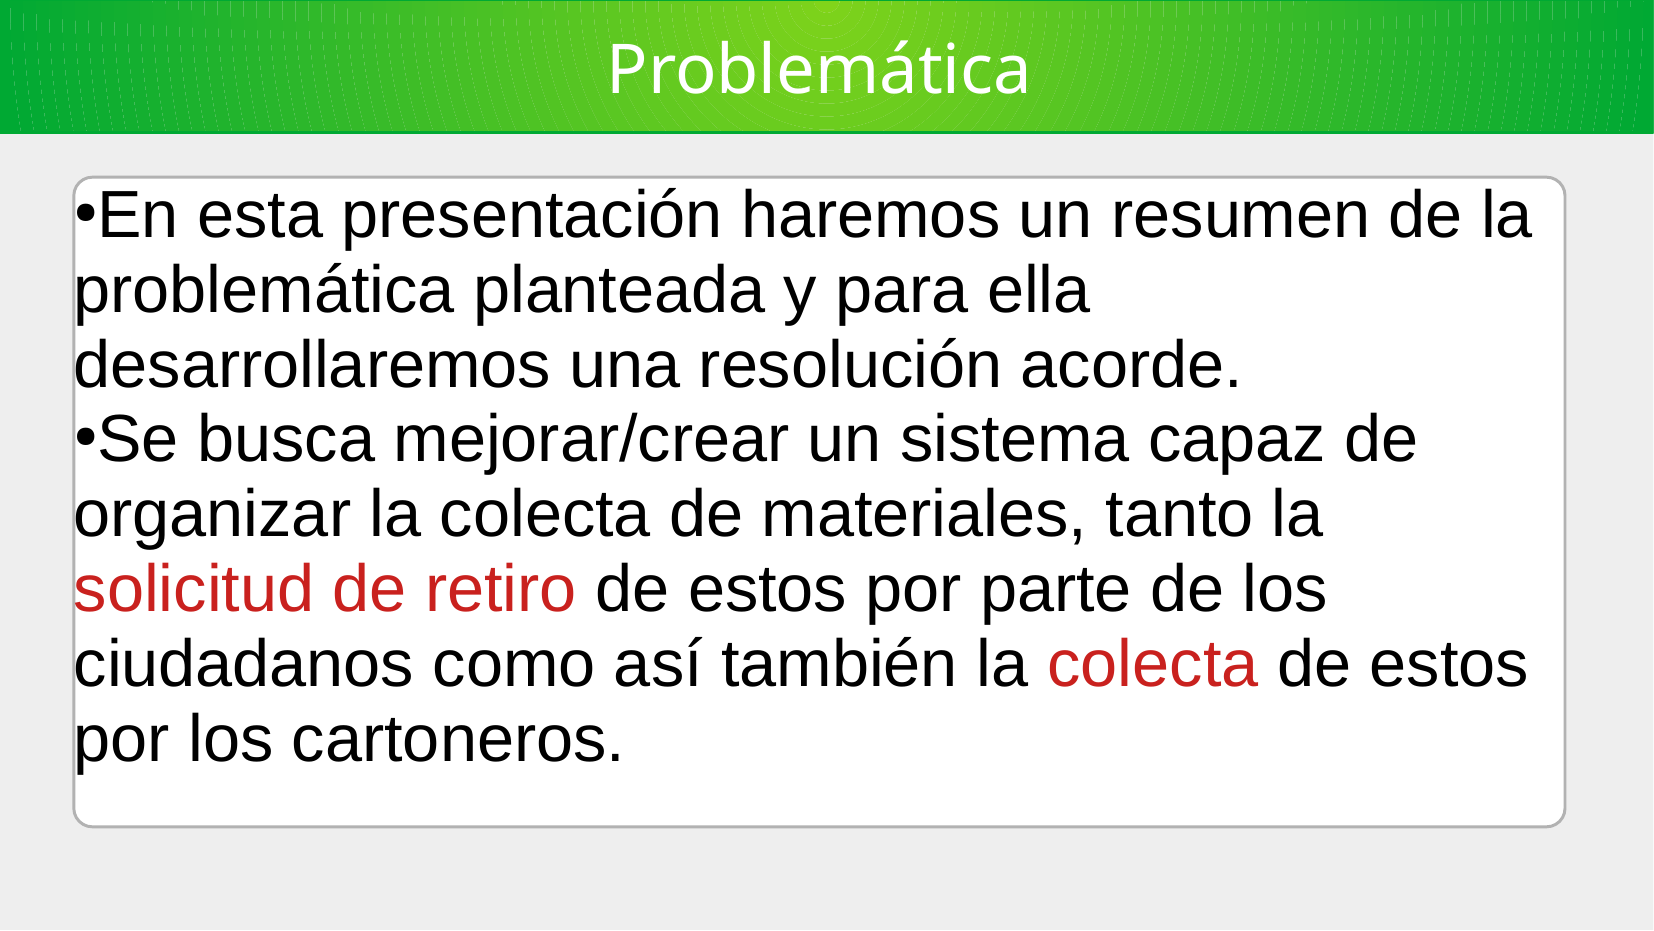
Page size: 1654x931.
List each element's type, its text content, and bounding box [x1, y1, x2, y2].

title Problemática [73, 14, 1565, 119]
subtitle En esta presentación haremos un resumen de la problemática planteada y para ella desarrollaremos una resolución acorde. Se busca mejorar/crear un sistema capaz de organizar la colecta de materiales, tanto la solicitud de retiro de estos por parte de los ciudadanos como así también la colecta de estos por los cartoneros. [73, 177, 1565, 827]
